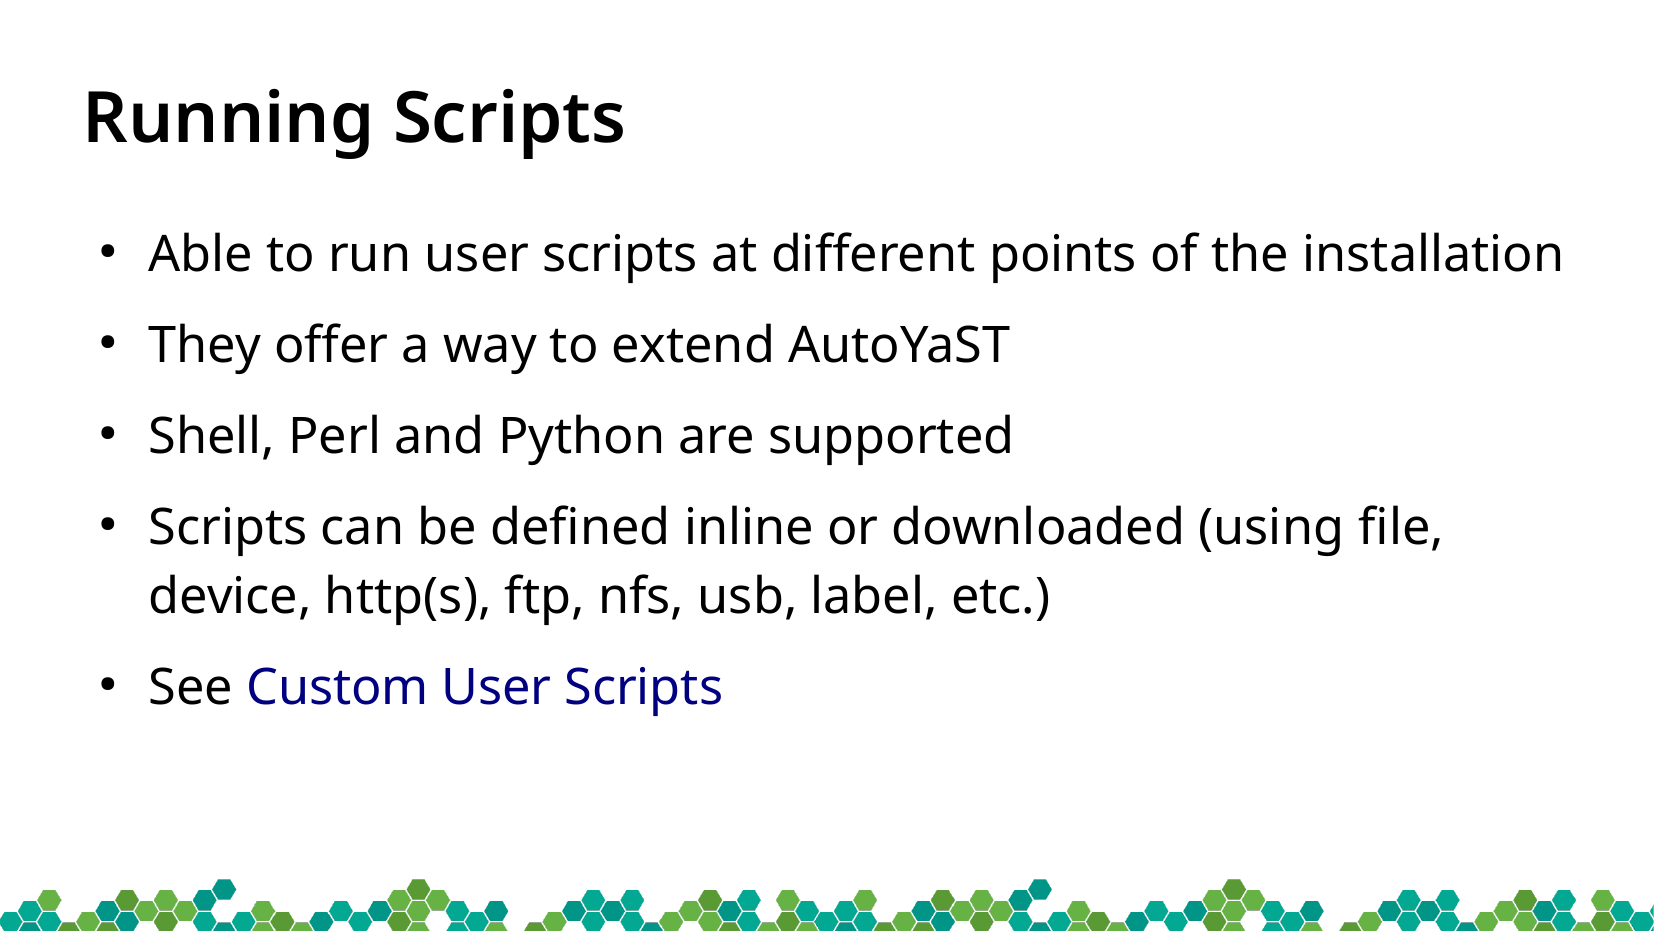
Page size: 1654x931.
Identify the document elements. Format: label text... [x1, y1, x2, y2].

title Running Scripts [82, 37, 1571, 193]
picture [0, 871, 1654, 931]
list Able to run user scripts at different points of the installation They offer a way to extend AutoYaST Shell, Perl and Python are supported Scripts can be defined inline or downloaded (using file, device, http(s), ftp, nfs, usb, label, etc.) See Custom User Scripts [82, 217, 1571, 758]
